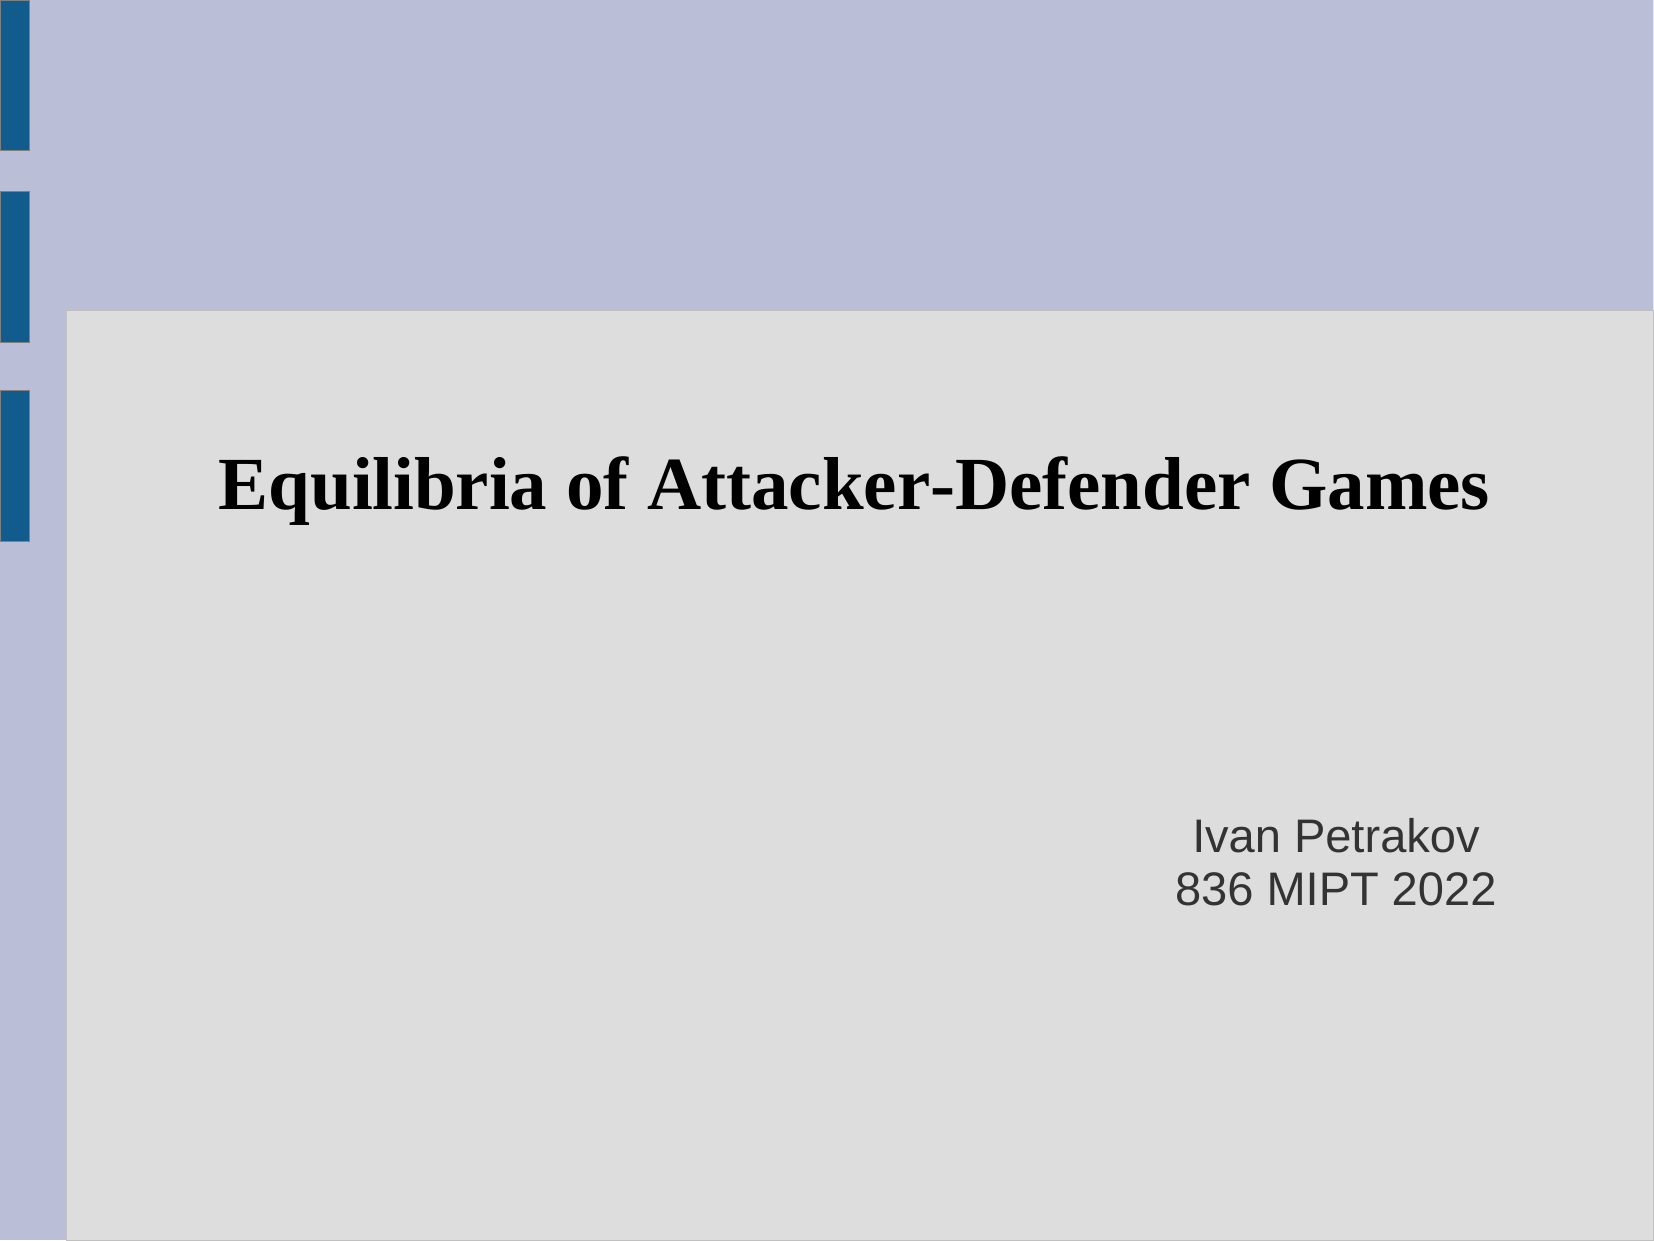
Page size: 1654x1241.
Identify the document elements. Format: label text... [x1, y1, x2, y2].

title Ivan Petrakov 836 MIPT 2022 [1005, 810, 1654, 916]
subtitle Equilibria of Attacker-Defender Games [210, 360, 1501, 609]
